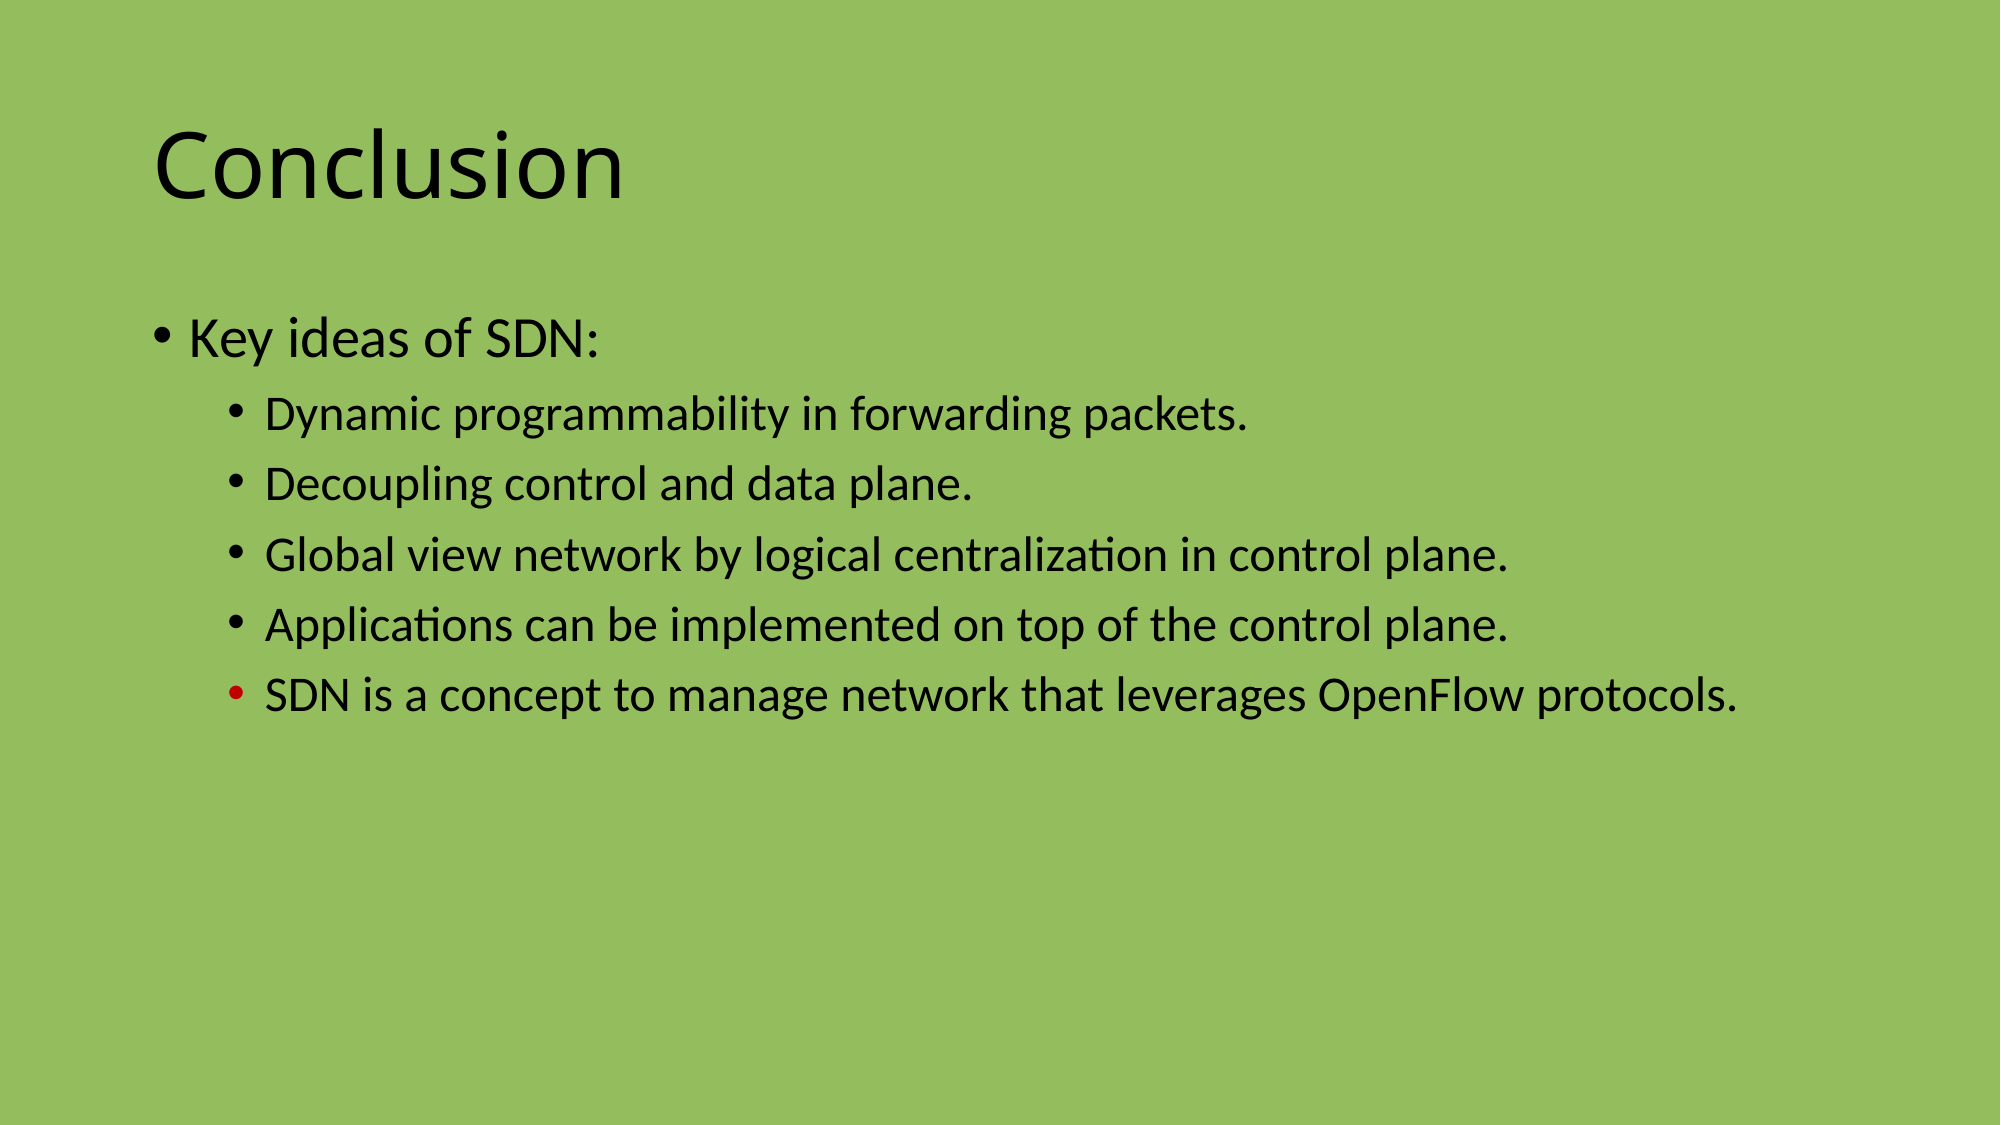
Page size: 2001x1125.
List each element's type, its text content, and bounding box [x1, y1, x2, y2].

list Key ideas of SDN: Dynamic programmability in forwarding packets. Decoupling control and data plane. Global view network by logical centralization in control plane. Applications can be implemented on top of the control plane. SDN is a concept to manage network that leverages OpenFlow protocols. [137, 299, 1863, 1014]
title Conclusion [137, 59, 1863, 278]
